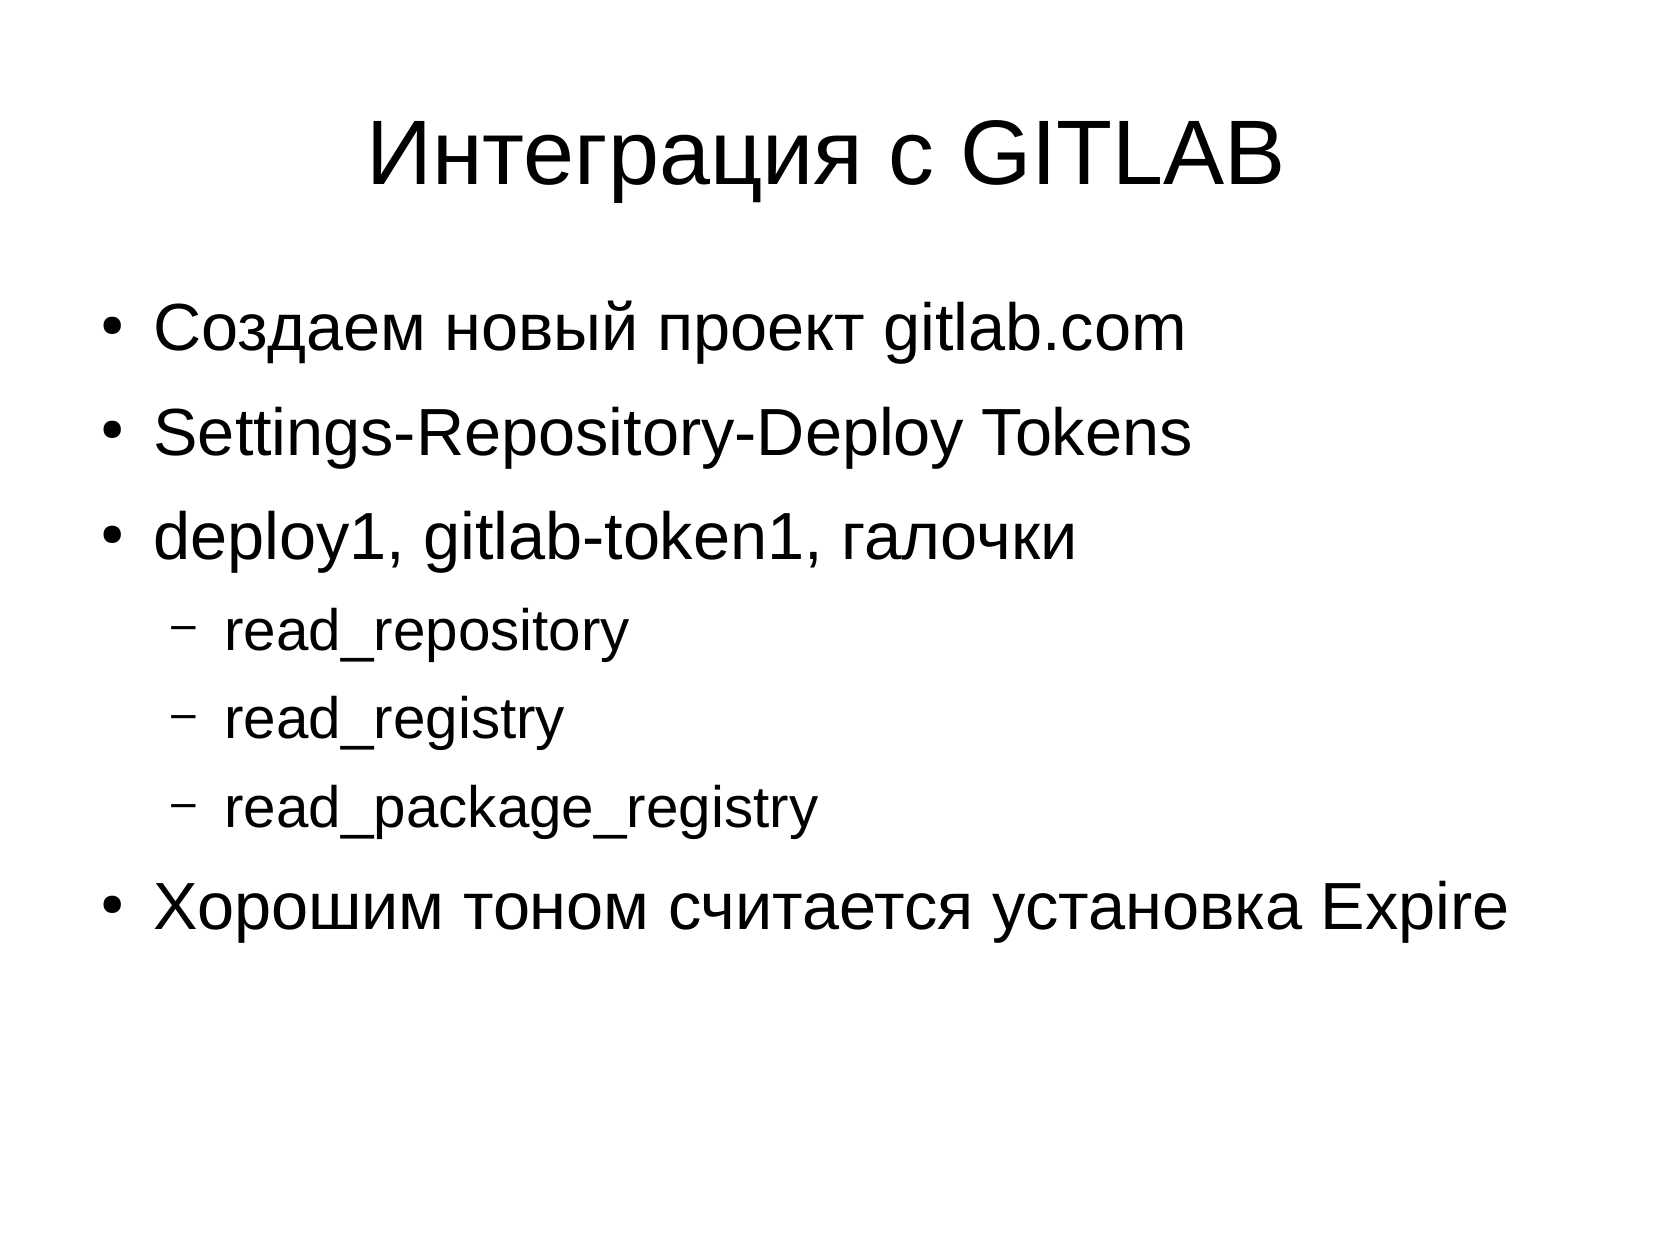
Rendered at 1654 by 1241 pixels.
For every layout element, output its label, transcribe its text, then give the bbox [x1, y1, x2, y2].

title Интеграция с GITLAB [82, 49, 1571, 257]
list Создаем новый проект gitlab.com Settings-Repository-Deploy Tokens deploy1, gitlab-token1, галочки read_repository read_registry read_package_registry Хорошим тоном считается установка Expire [82, 290, 1571, 1010]
